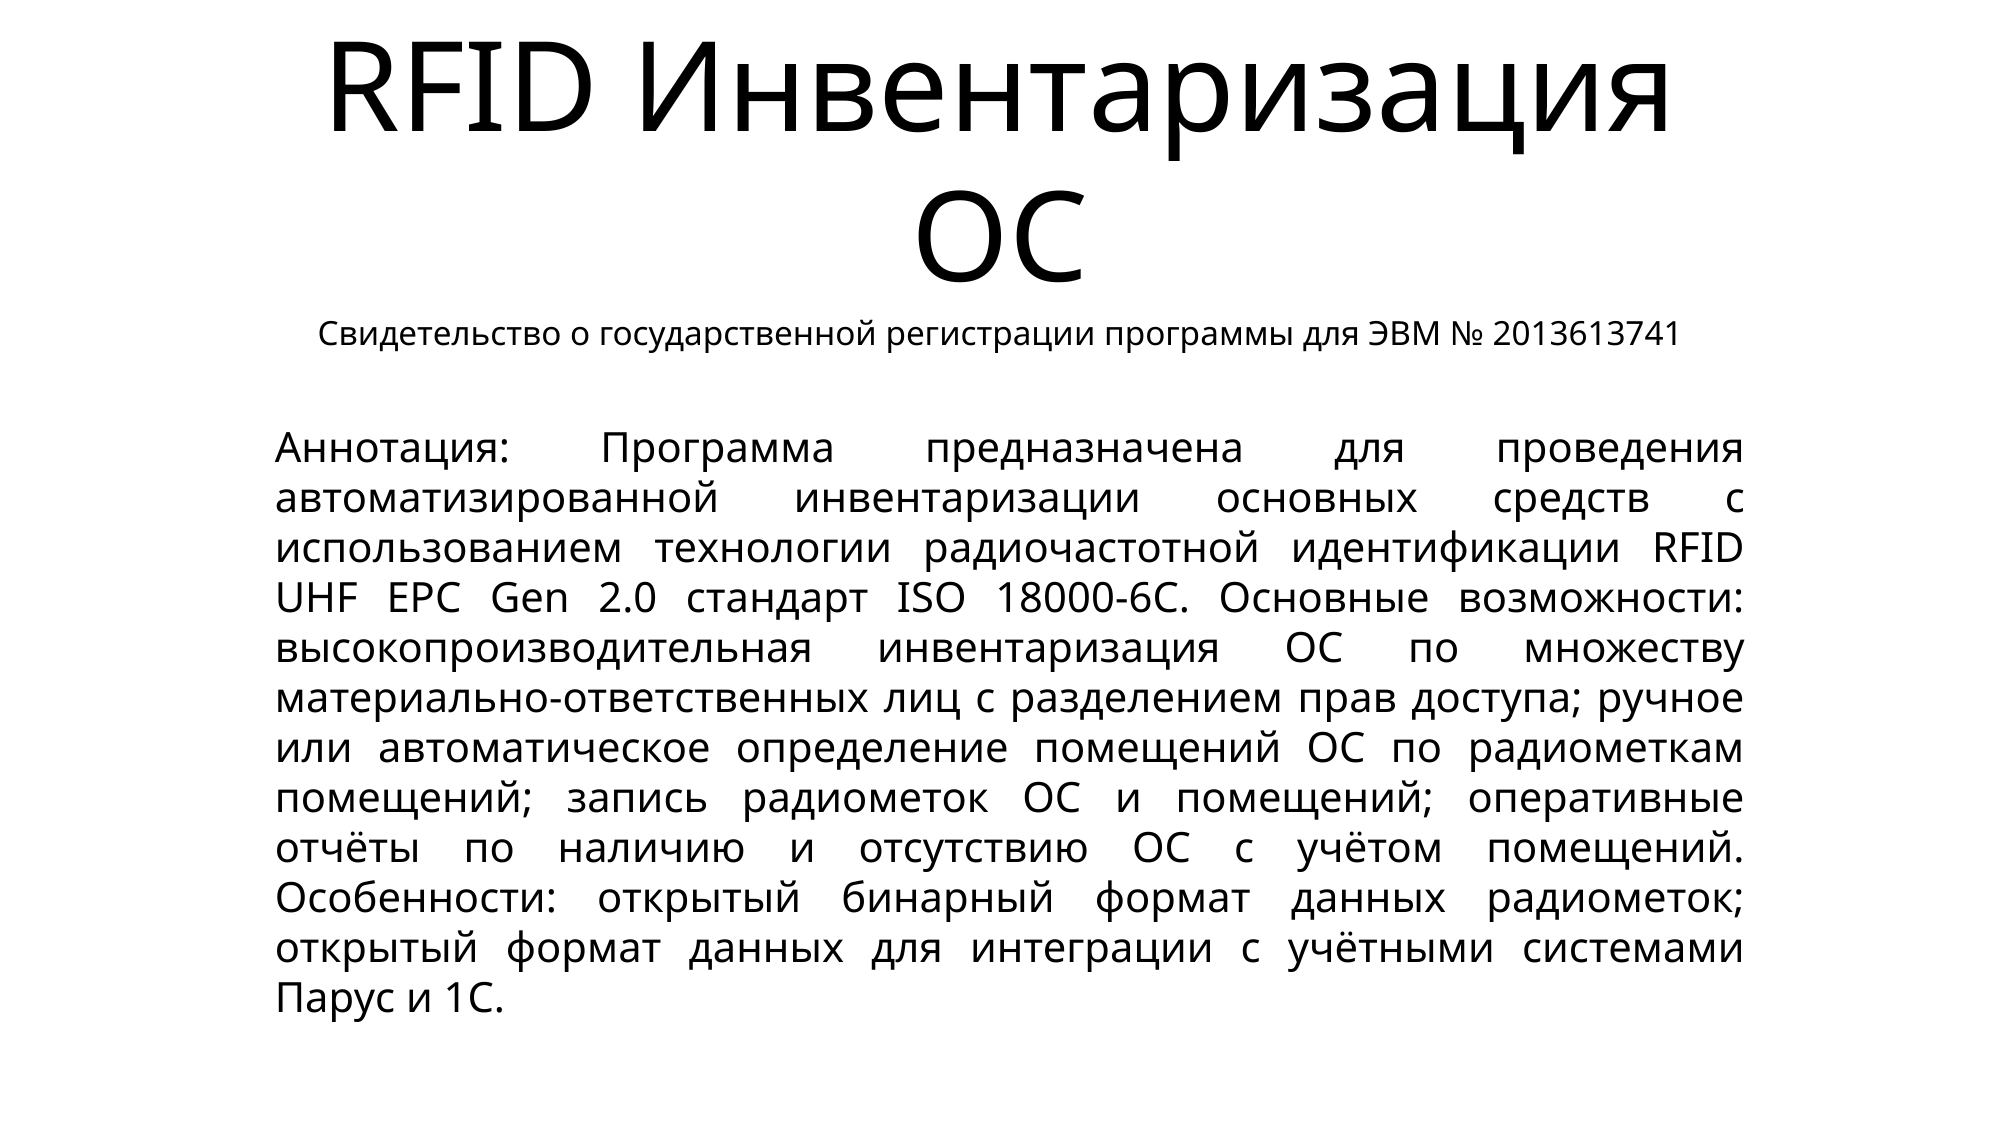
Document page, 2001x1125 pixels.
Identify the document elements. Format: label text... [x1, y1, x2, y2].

subtitle Свидетельство о государственной регистрации программы для ЭВМ № 2013613741 [252, 304, 1751, 381]
text_box Аннотация: Программа предназначена для проведения автоматизированной инвентаризации основных средств с использованием технологии радиочастотной идентификации RFID UHF EPC Gen 2.0 стандарт ISO 18000-6C. Основные возможности: высокопроизводительная инвентаризация ОС по множеству материально-ответственных лиц с разделением прав доступа; ручное или автоматическое определение помещений ОС по радиометкам помещений; запись радиометок ОС и помещений; оперативные отчёты по наличию и отсутствию ОС с учётом помещений. Особенности: открытый бинарный формат данных радиометок; открытый формат данных для интеграции с учётными системами Парус и 1С. [259, 413, 1760, 774]
title RFID Инвентаризация ОС [249, 114, 1750, 314]
